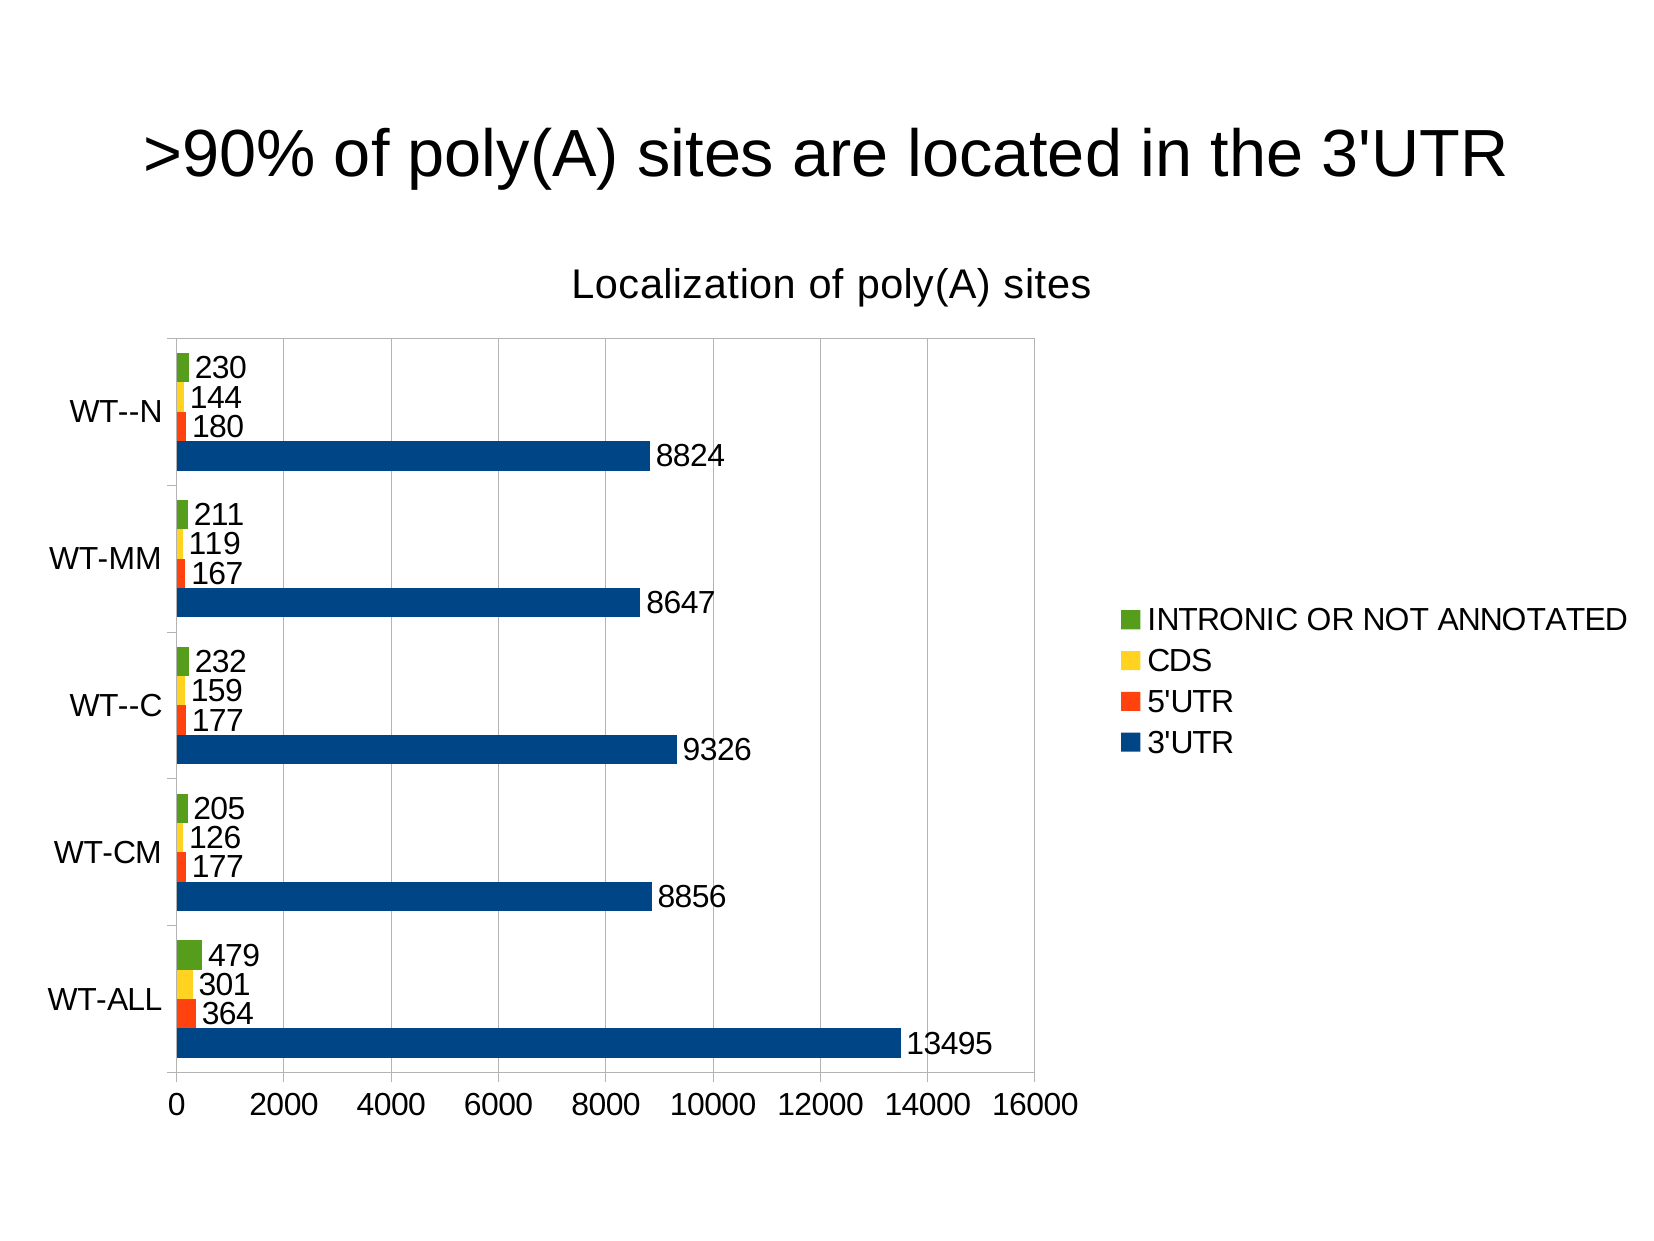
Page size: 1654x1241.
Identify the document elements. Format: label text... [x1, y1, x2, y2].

chart [15, 222, 1651, 1141]
title >90% of poly(A) sites are located in the 3'UTR [82, 49, 1571, 222]
